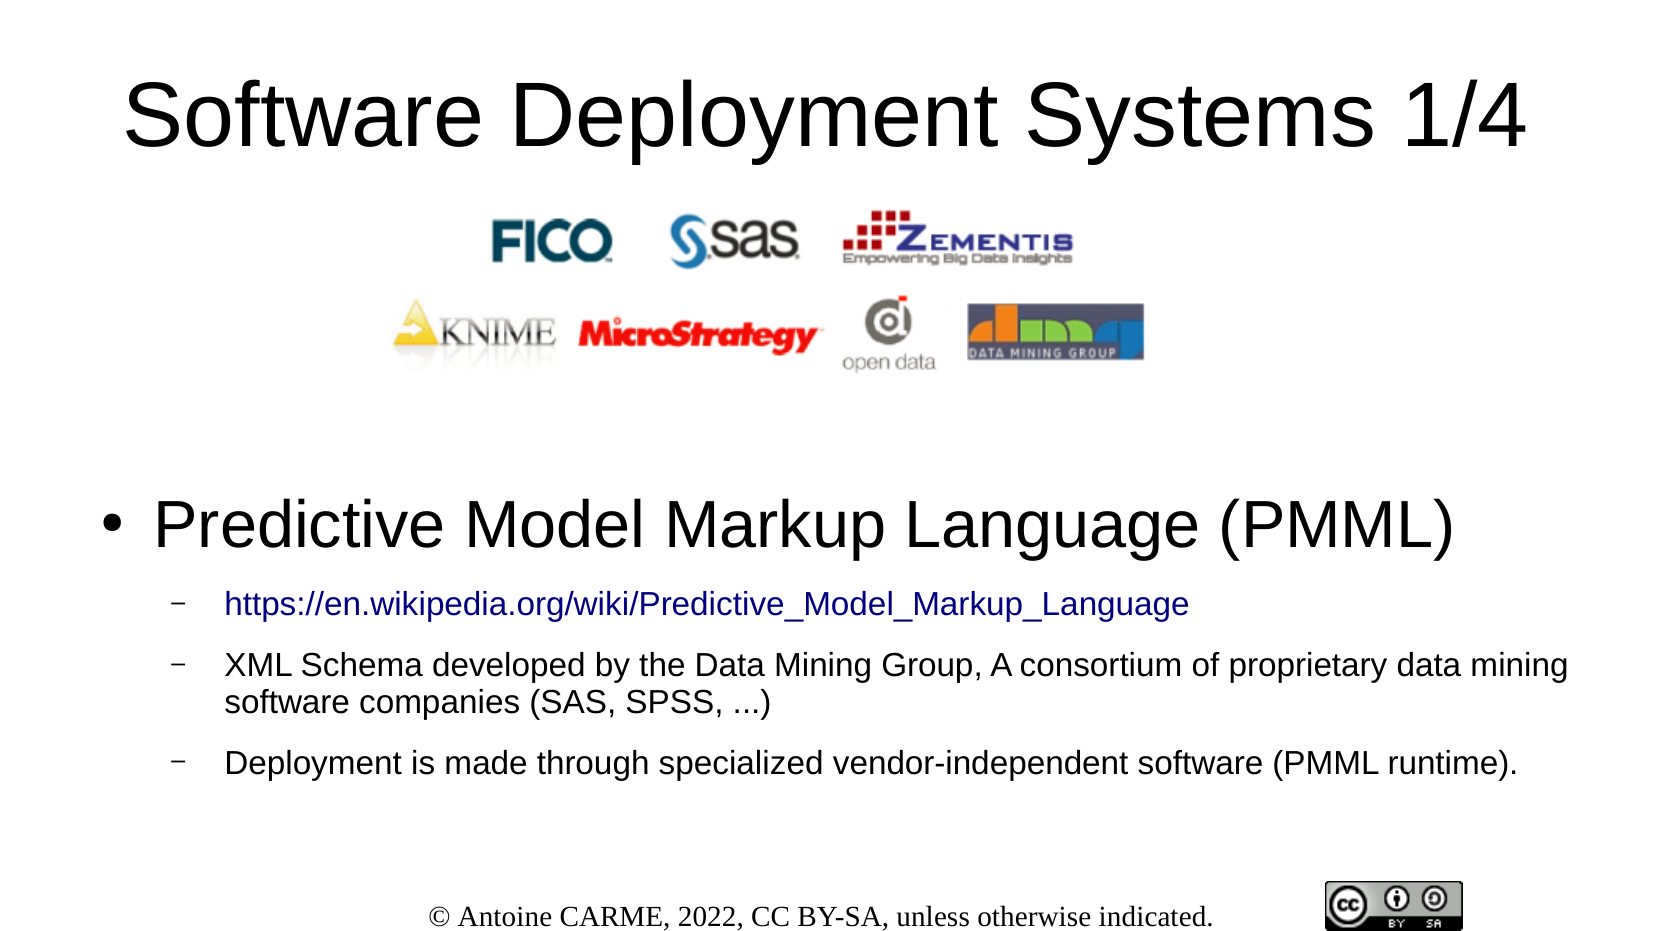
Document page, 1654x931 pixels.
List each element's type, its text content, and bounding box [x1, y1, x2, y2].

title Software Deployment Systems 1/4 [82, 37, 1571, 193]
list Predictive Model Markup Language (PMML) https://en.wikipedia.org/wiki/Predictive_Model_Markup_Language XML Schema developed by the Data Mining Group, A consortium of proprietary data mining software companies (SAS, SPSS, ...) Deployment is made through specialized vendor-independent software (PMML runtime). [82, 487, 1571, 915]
picture [1325, 915, 1463, 931]
picture [381, 178, 1163, 384]
